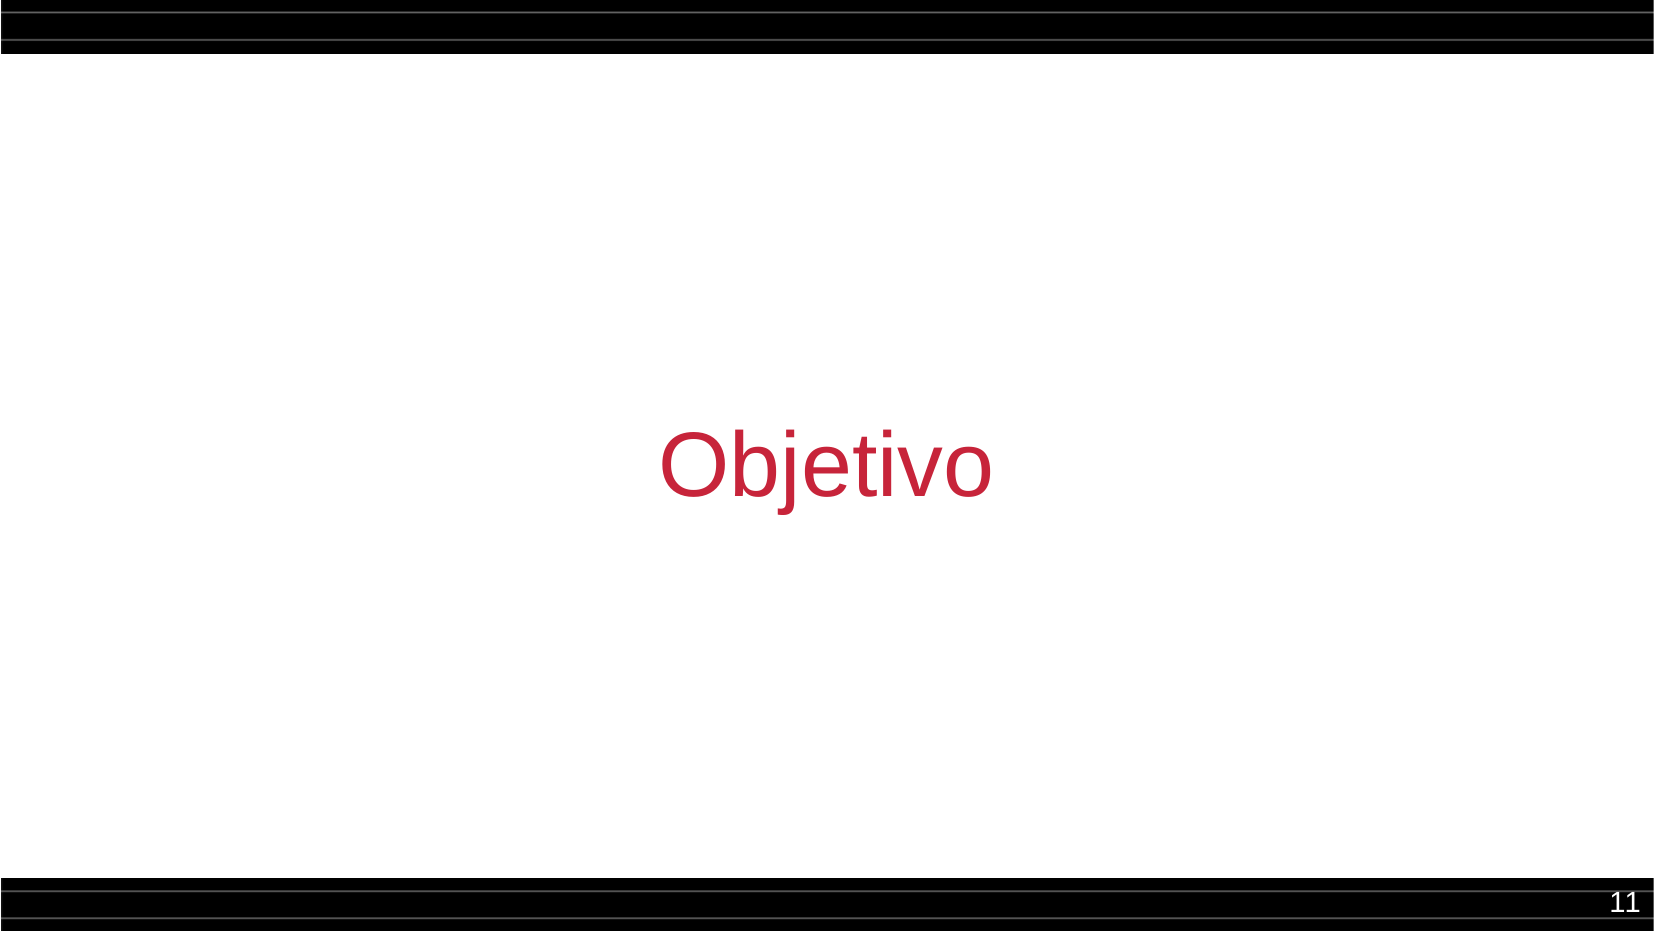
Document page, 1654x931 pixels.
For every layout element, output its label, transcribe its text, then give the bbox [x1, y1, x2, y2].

picture [1, 878, 1654, 931]
title Objetivo [82, 387, 1571, 543]
picture [1, 0, 1654, 54]
